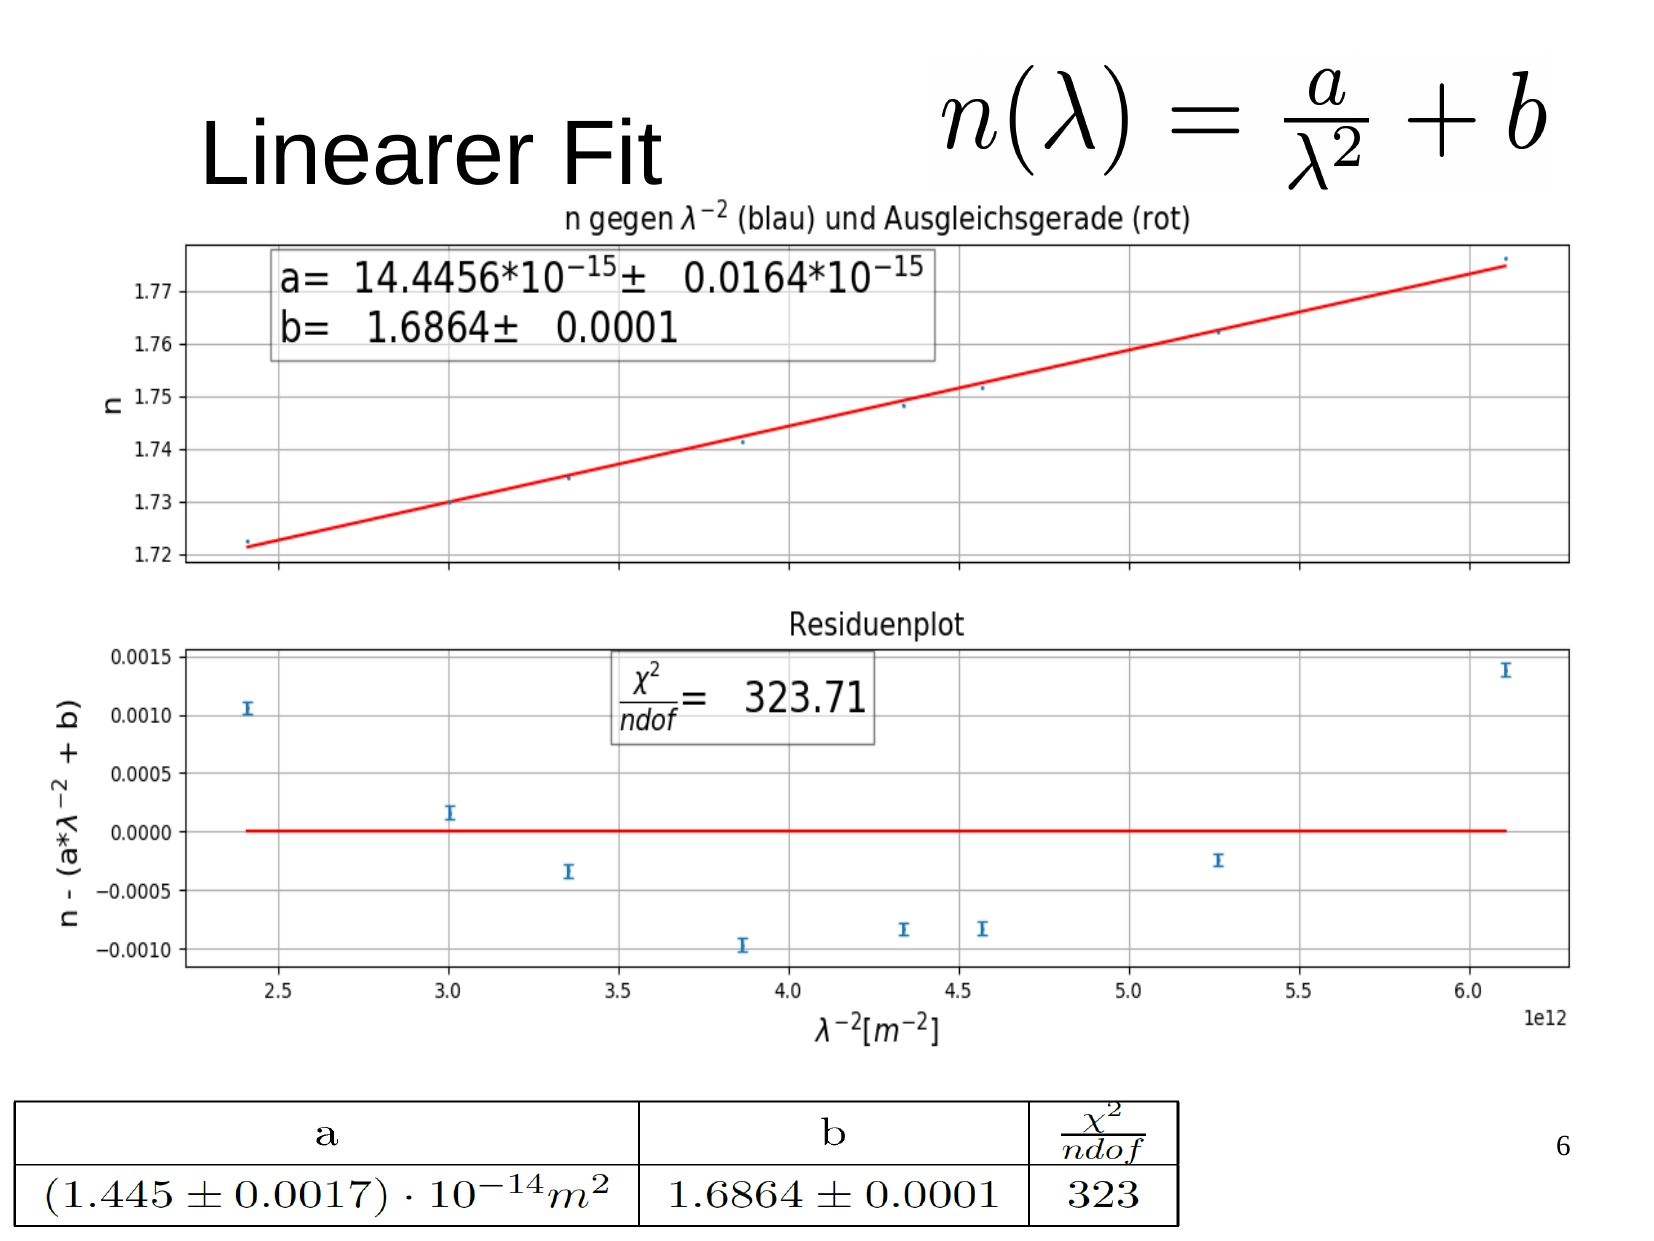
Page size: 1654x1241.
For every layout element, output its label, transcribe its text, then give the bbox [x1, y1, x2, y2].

title Linearer Fit [82, 49, 1571, 257]
picture [933, 49, 1548, 192]
picture [0, 153, 1619, 1229]
